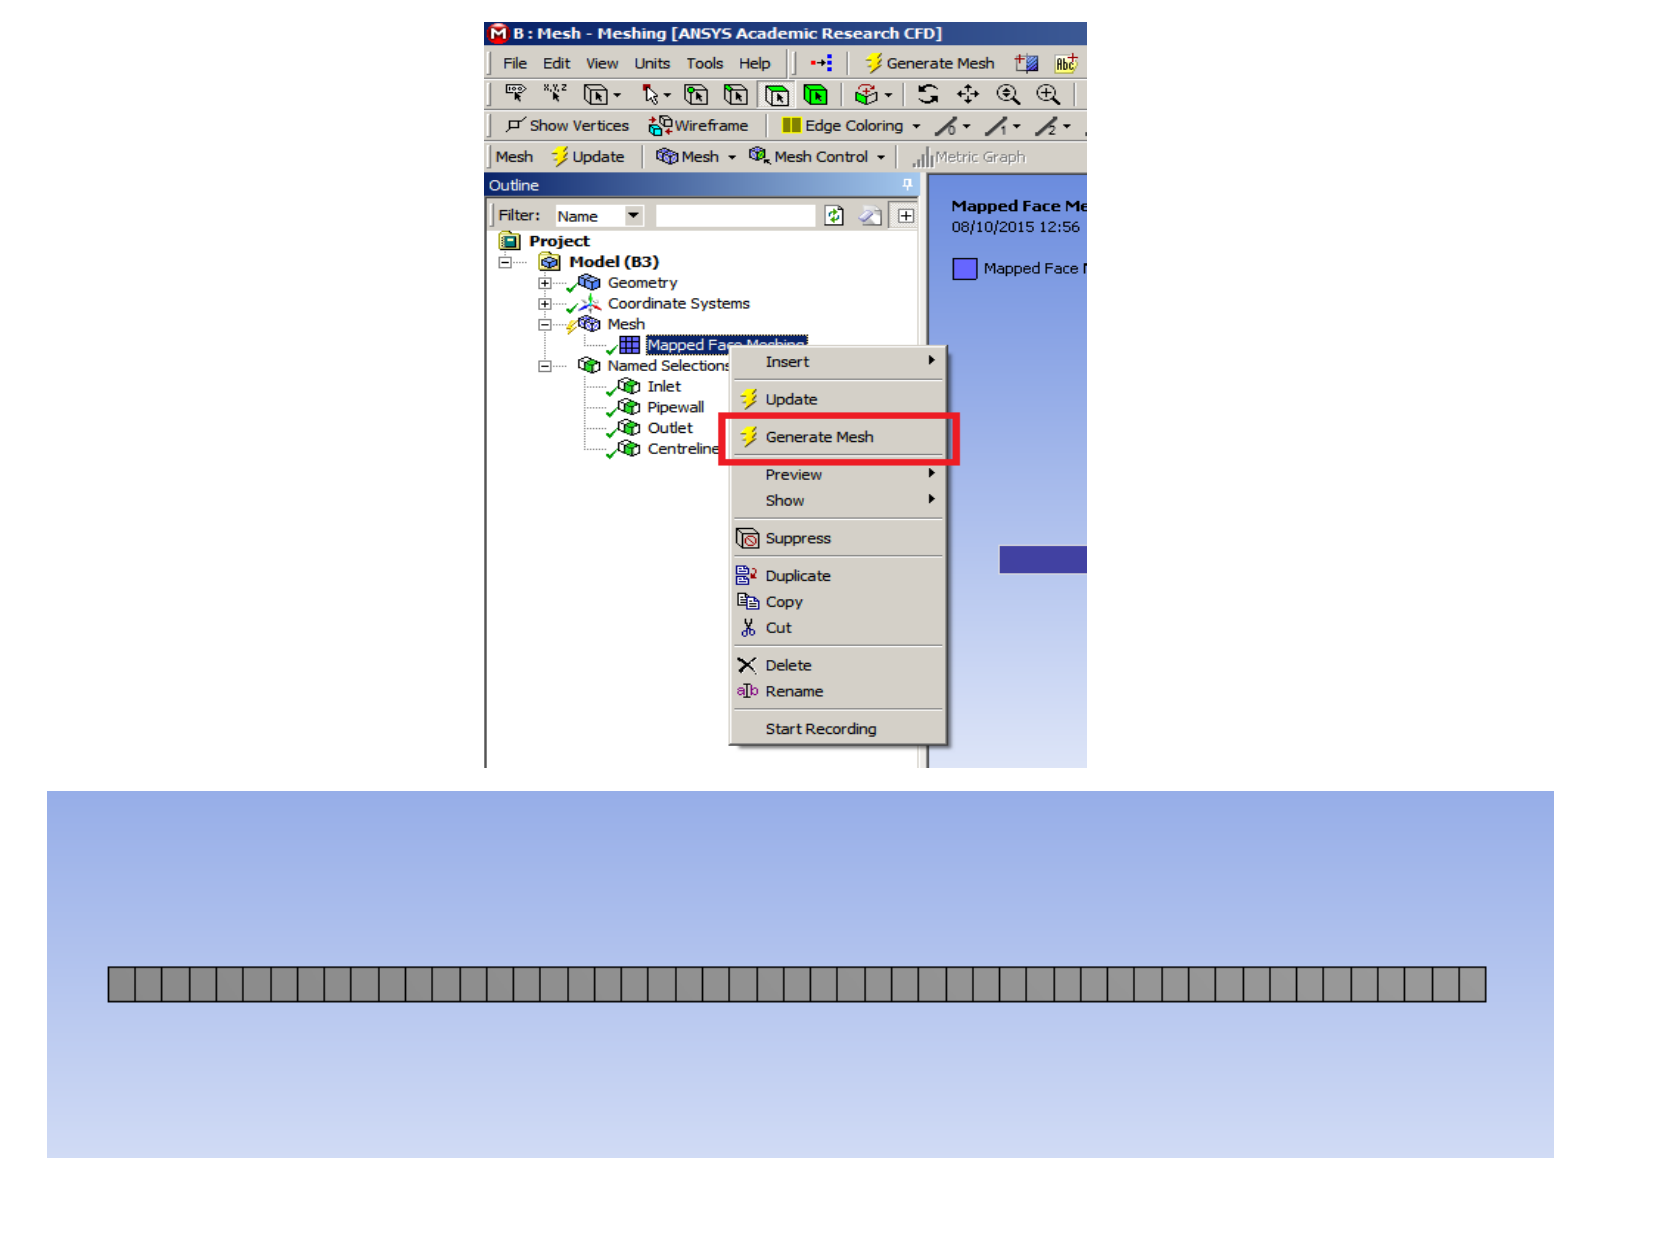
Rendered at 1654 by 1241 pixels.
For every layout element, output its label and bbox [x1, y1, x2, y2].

picture [484, 22, 1087, 768]
picture [47, 791, 1554, 1158]
